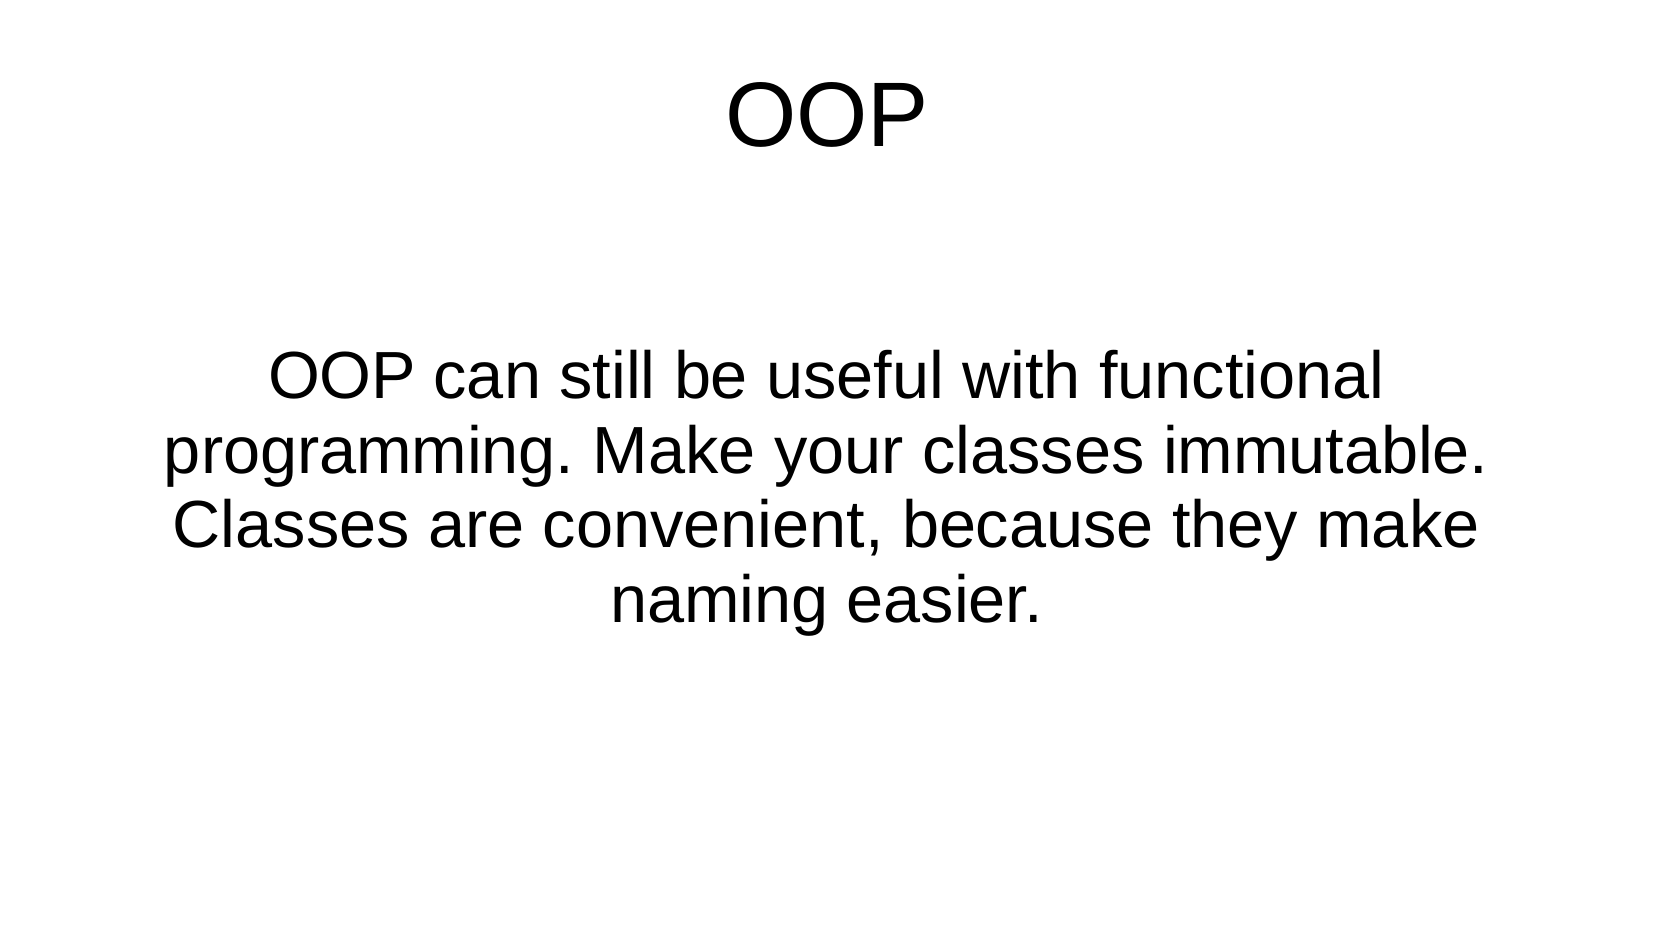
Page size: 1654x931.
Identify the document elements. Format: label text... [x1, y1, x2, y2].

title OOP [82, 37, 1571, 193]
subtitle OOP can still be useful with functional programming. Make your classes immutable. Classes are convenient, because they make naming easier. [82, 217, 1571, 758]
